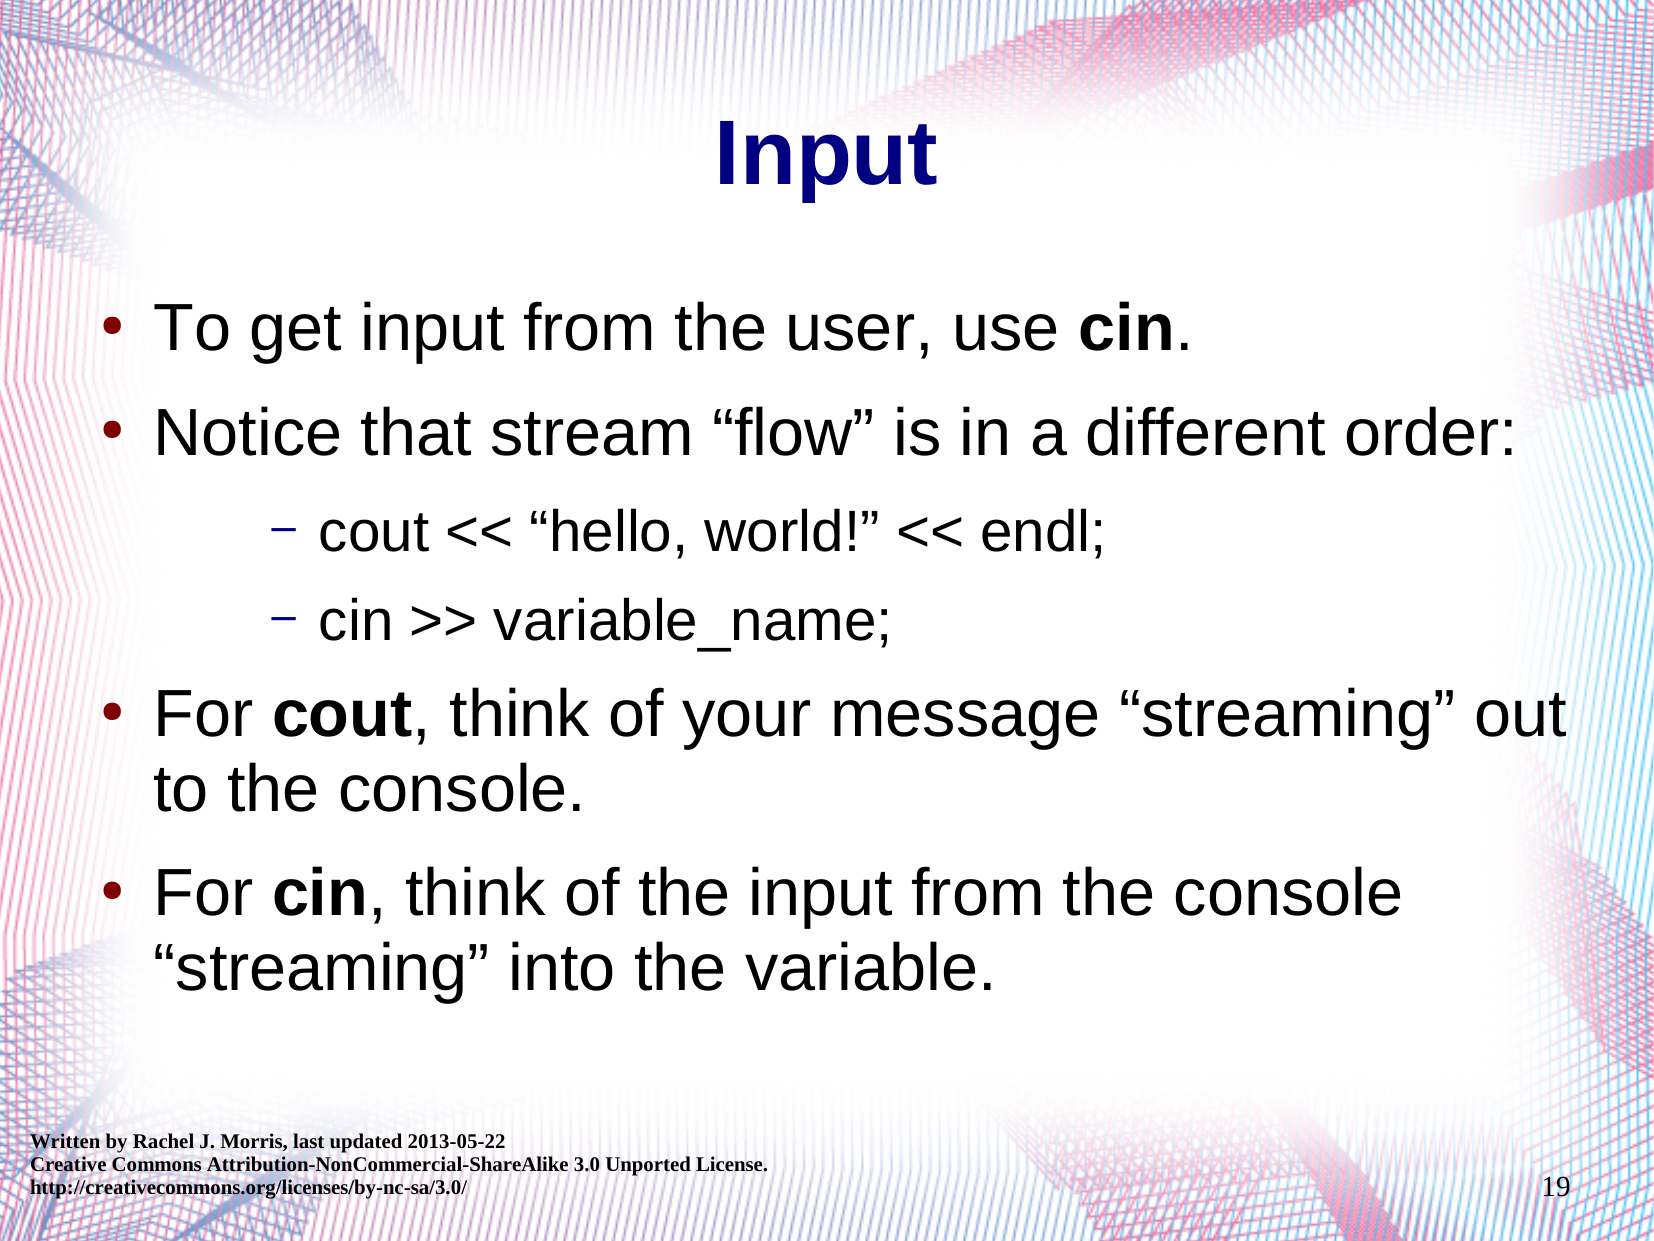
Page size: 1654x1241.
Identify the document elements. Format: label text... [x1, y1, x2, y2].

title Input [82, 49, 1571, 257]
picture [0, 0, 1654, 1241]
list To get input from the user, use cin. Notice that stream “flow” is in a different order: cout << “hello, world!” << endl; cin >> variable_name; For cout, think of your message “streaming” out to the console. For cin, think of the input from the console “streaming” into the variable. [82, 290, 1571, 1010]
